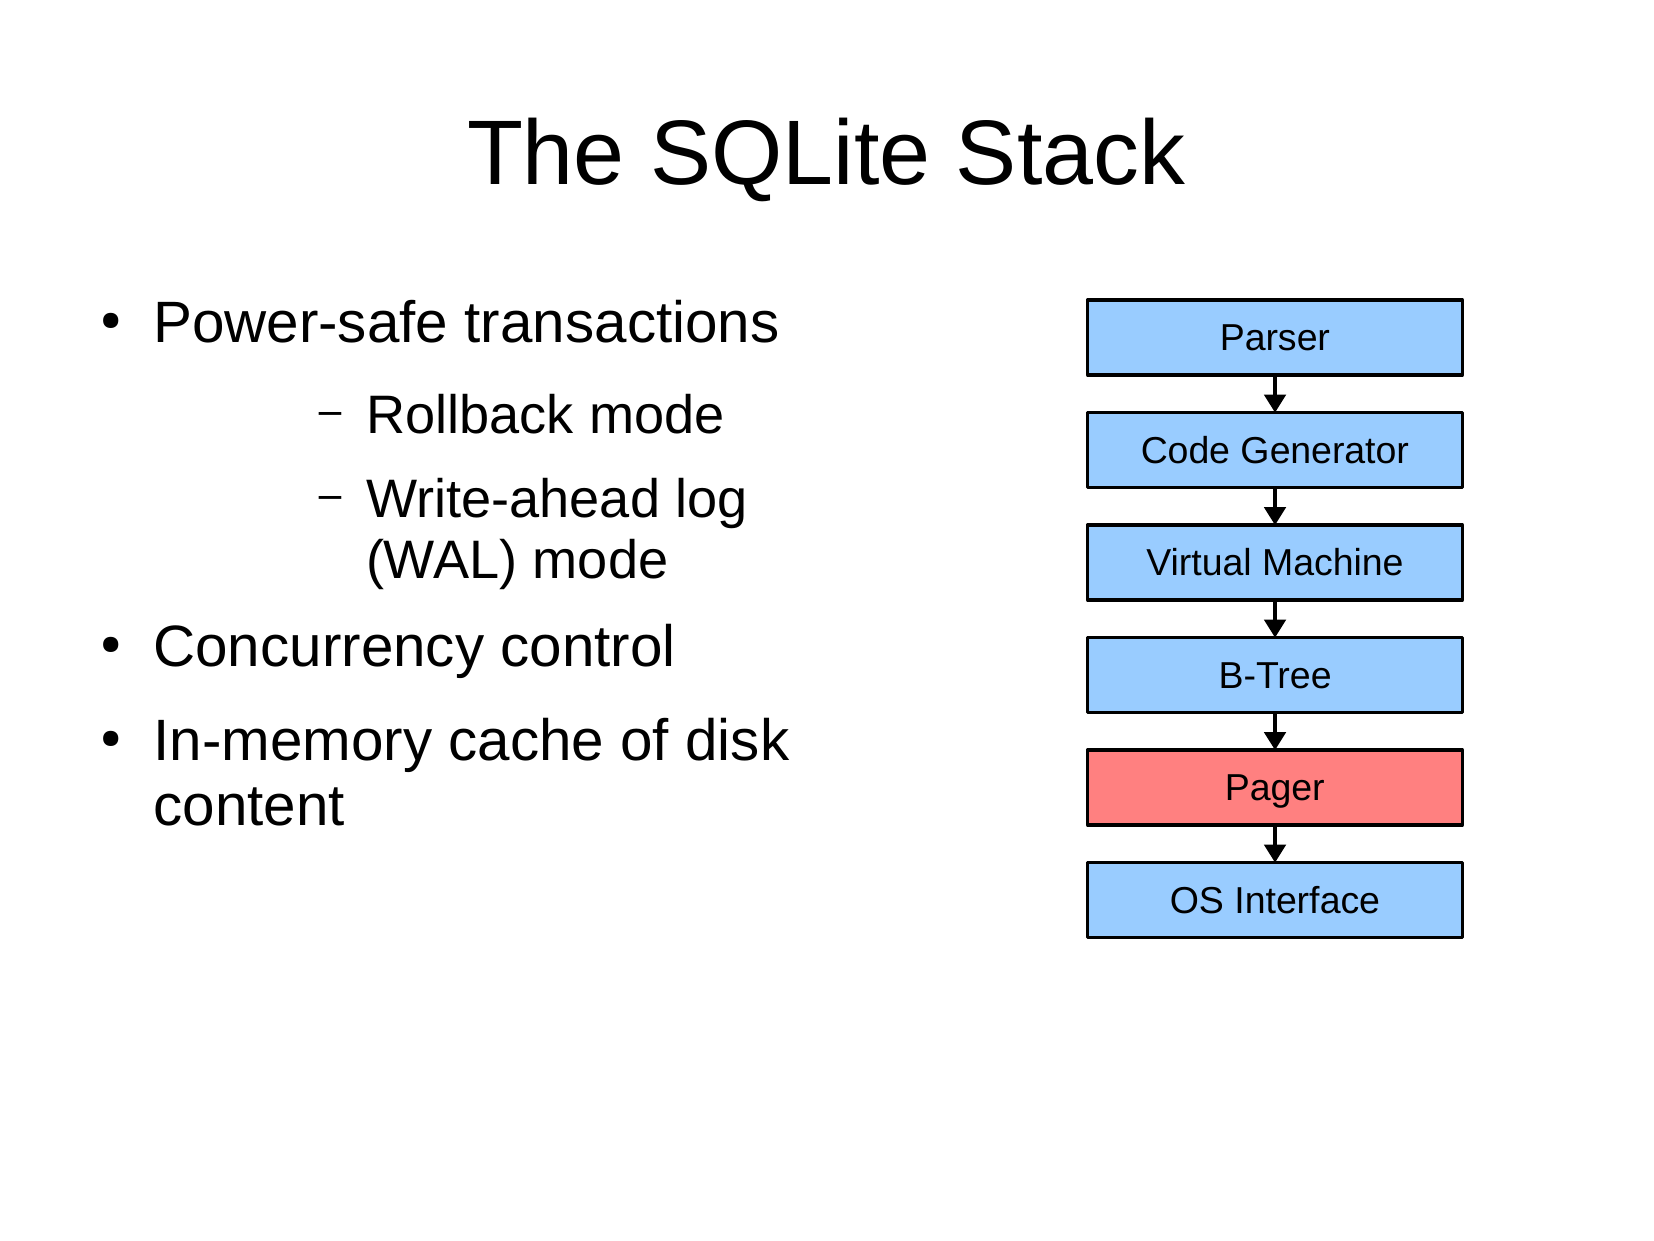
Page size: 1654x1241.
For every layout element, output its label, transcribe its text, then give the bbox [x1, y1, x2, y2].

text_box Code Generator [1087, 412, 1463, 488]
text_box Pager [1087, 750, 1463, 826]
text_box OS Interface [1087, 862, 1463, 938]
text_box Parser [1087, 300, 1463, 376]
title The SQLite Stack [82, 49, 1571, 257]
list Power-safe transactions Rollback mode Write-ahead log (WAL) mode Concurrency control In-memory cache of disk content [82, 290, 809, 1094]
text_box B-Tree [1087, 637, 1463, 713]
text_box Virtual Machine [1087, 525, 1463, 601]
